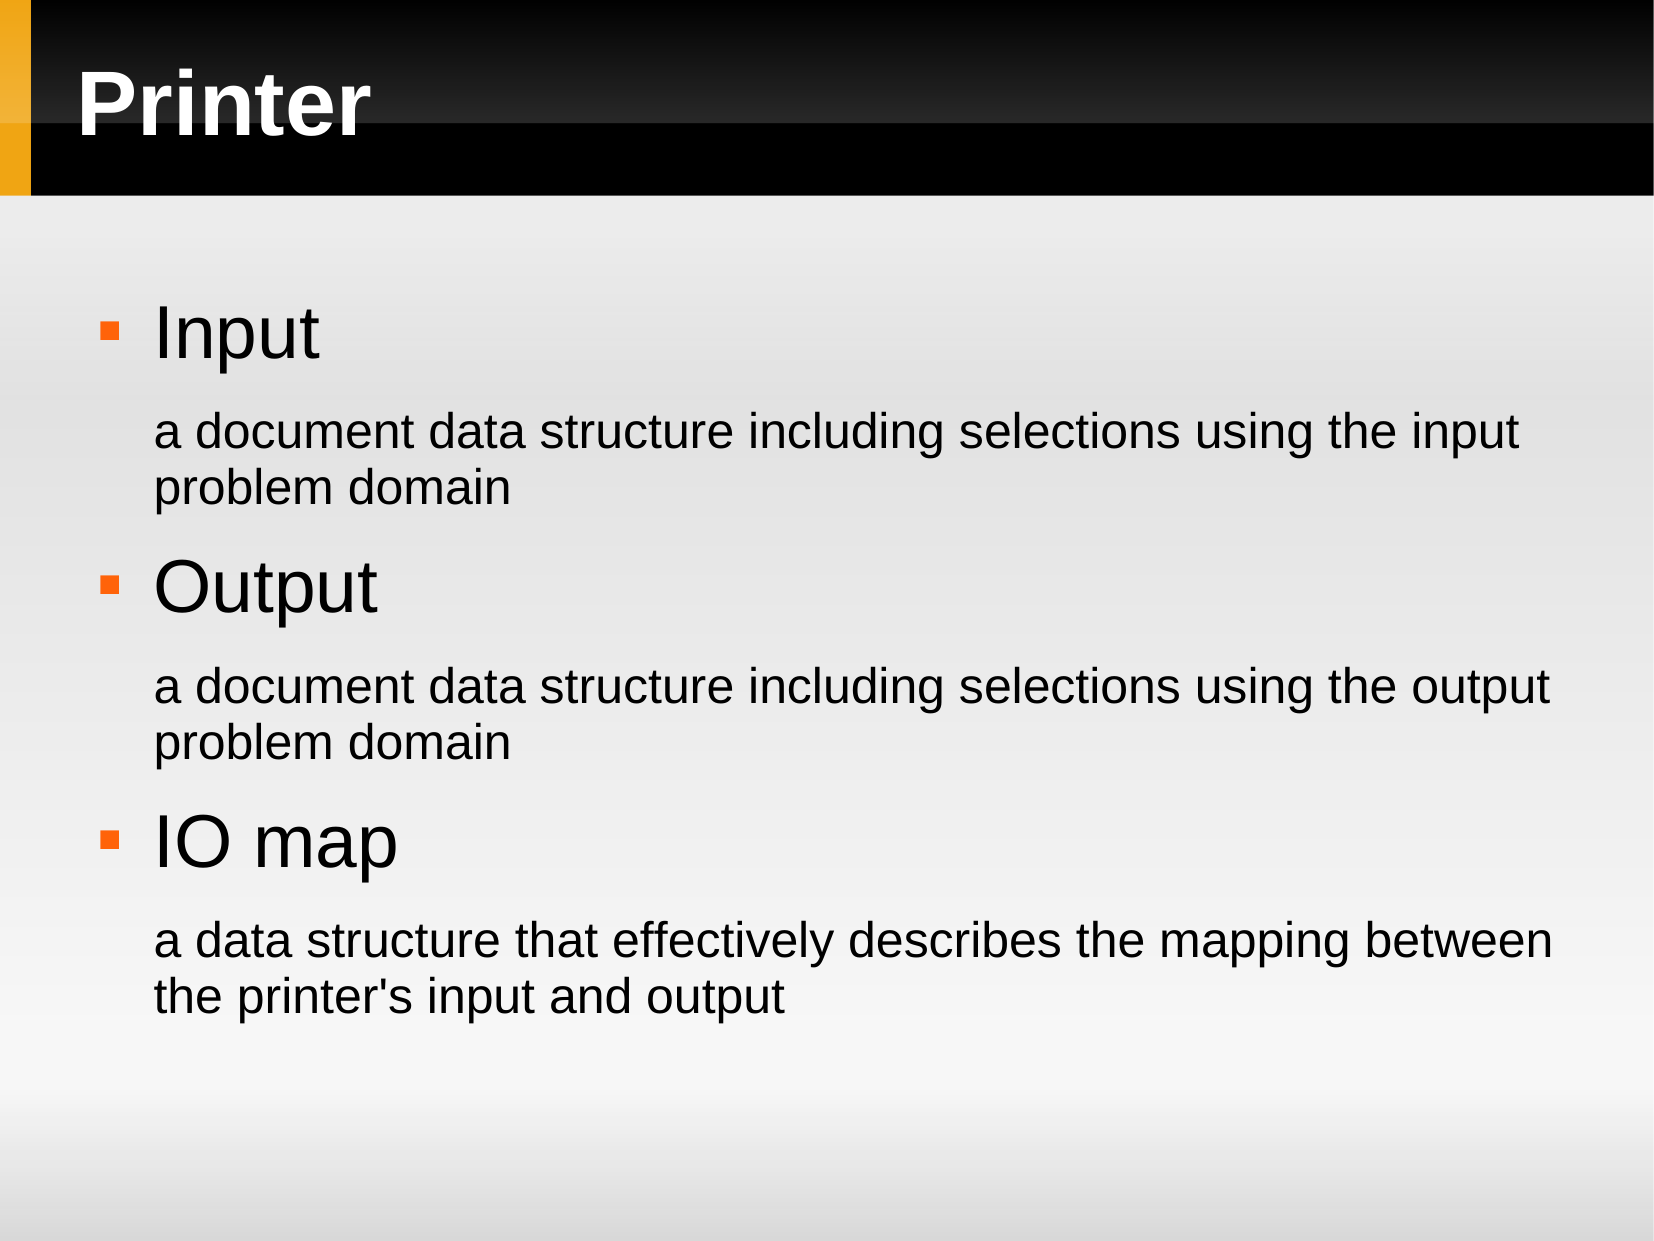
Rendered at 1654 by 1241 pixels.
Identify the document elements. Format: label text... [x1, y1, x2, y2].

title Printer [76, 0, 1565, 208]
picture [0, 0, 1654, 1241]
list Input a document data structure including selections using the input problem domain Output a document data structure including selections using the output problem domain IO map a data structure that effectively describes the mapping between the printer's input and output [82, 290, 1571, 1094]
